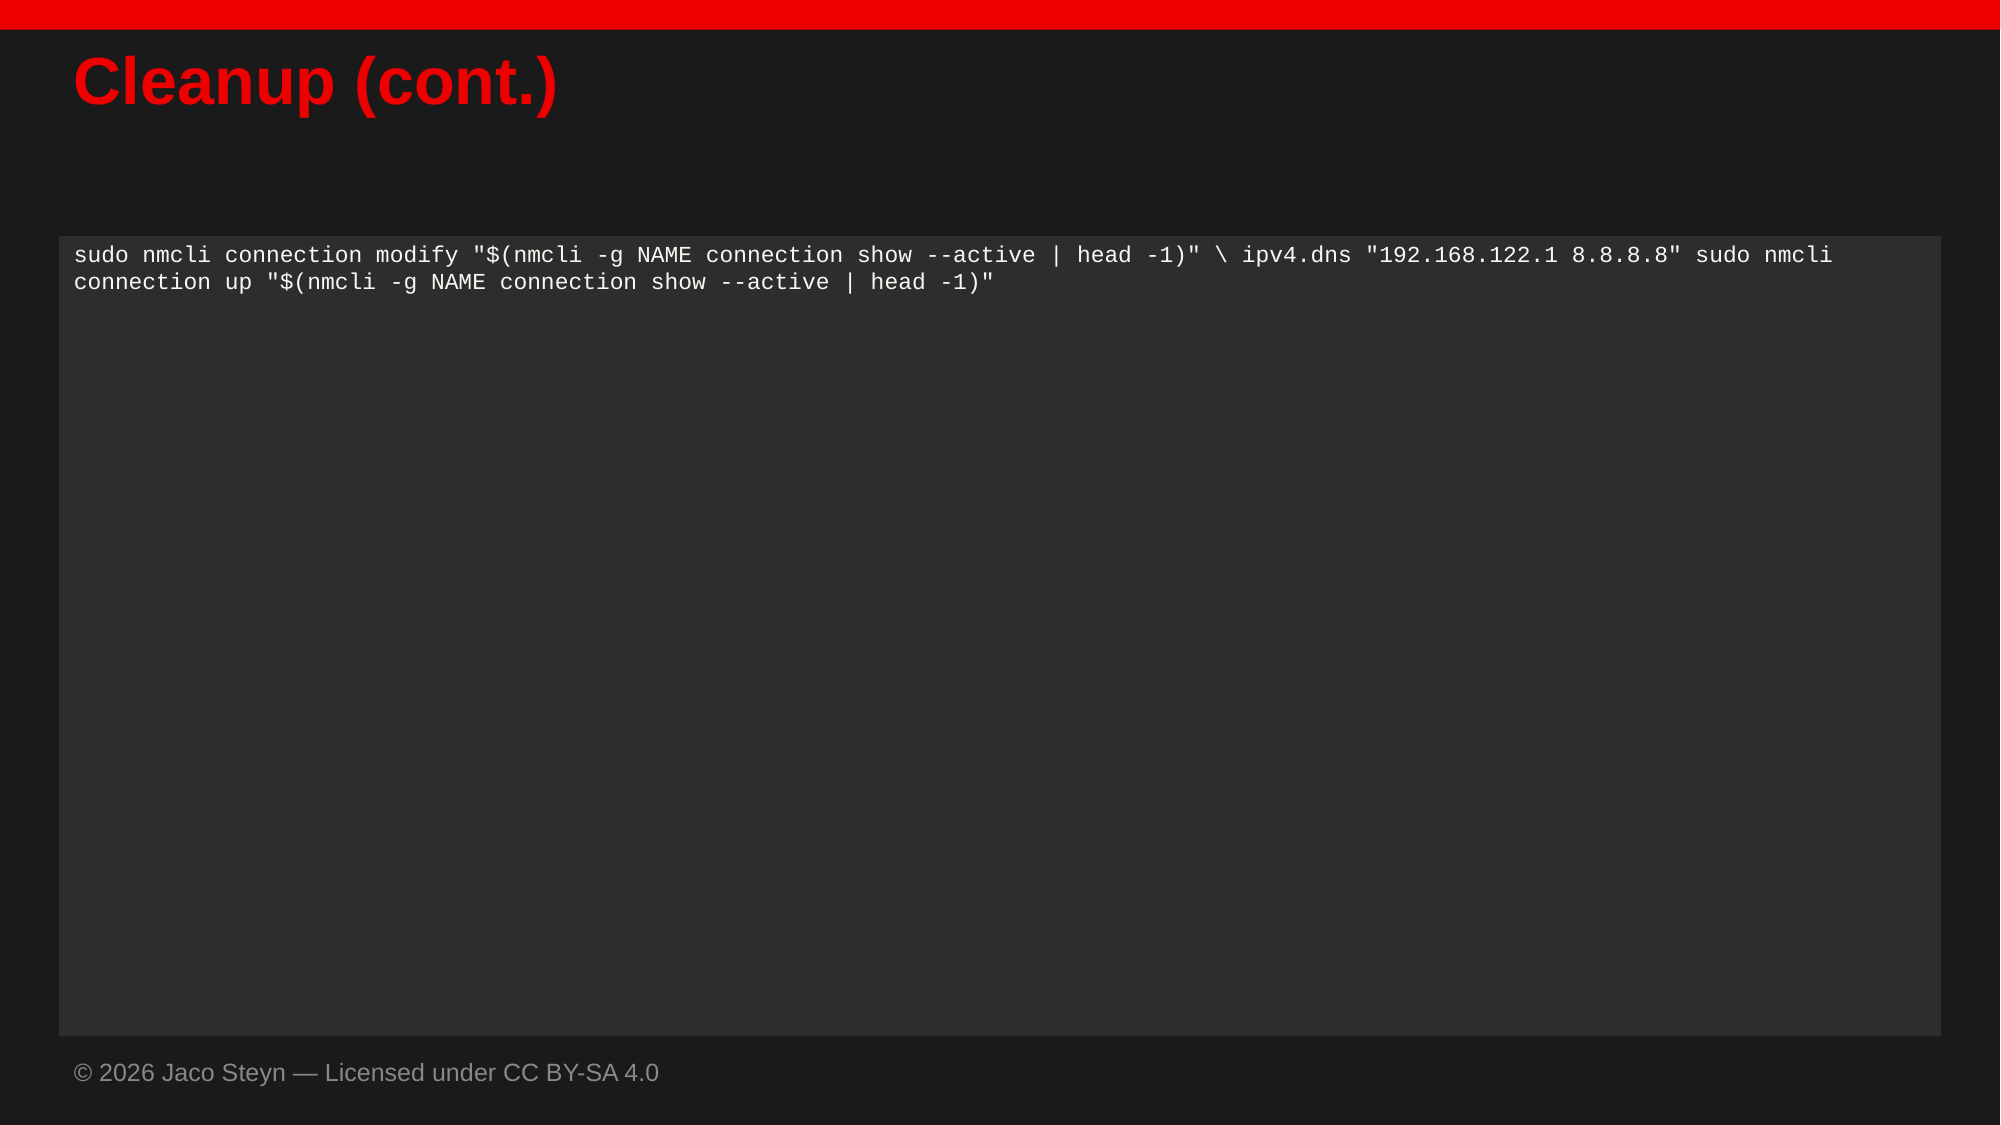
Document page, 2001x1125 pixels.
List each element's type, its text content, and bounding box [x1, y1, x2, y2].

text_box Cleanup (cont.) [59, 36, 1942, 208]
text_box [0, 0, 2001, 30]
text_box sudo nmcli connection modify "$(nmcli -g NAME connection show --active | head -1)" \ ipv4.dns "192.168.122.1 8.8.8.8" sudo nmcli connection up "$(nmcli -g NAME connection show --active | head -1)" [59, 236, 1942, 1037]
text_box © 2026 Jaco Steyn — Licensed under CC BY-SA 4.0 [59, 1051, 1942, 1093]
